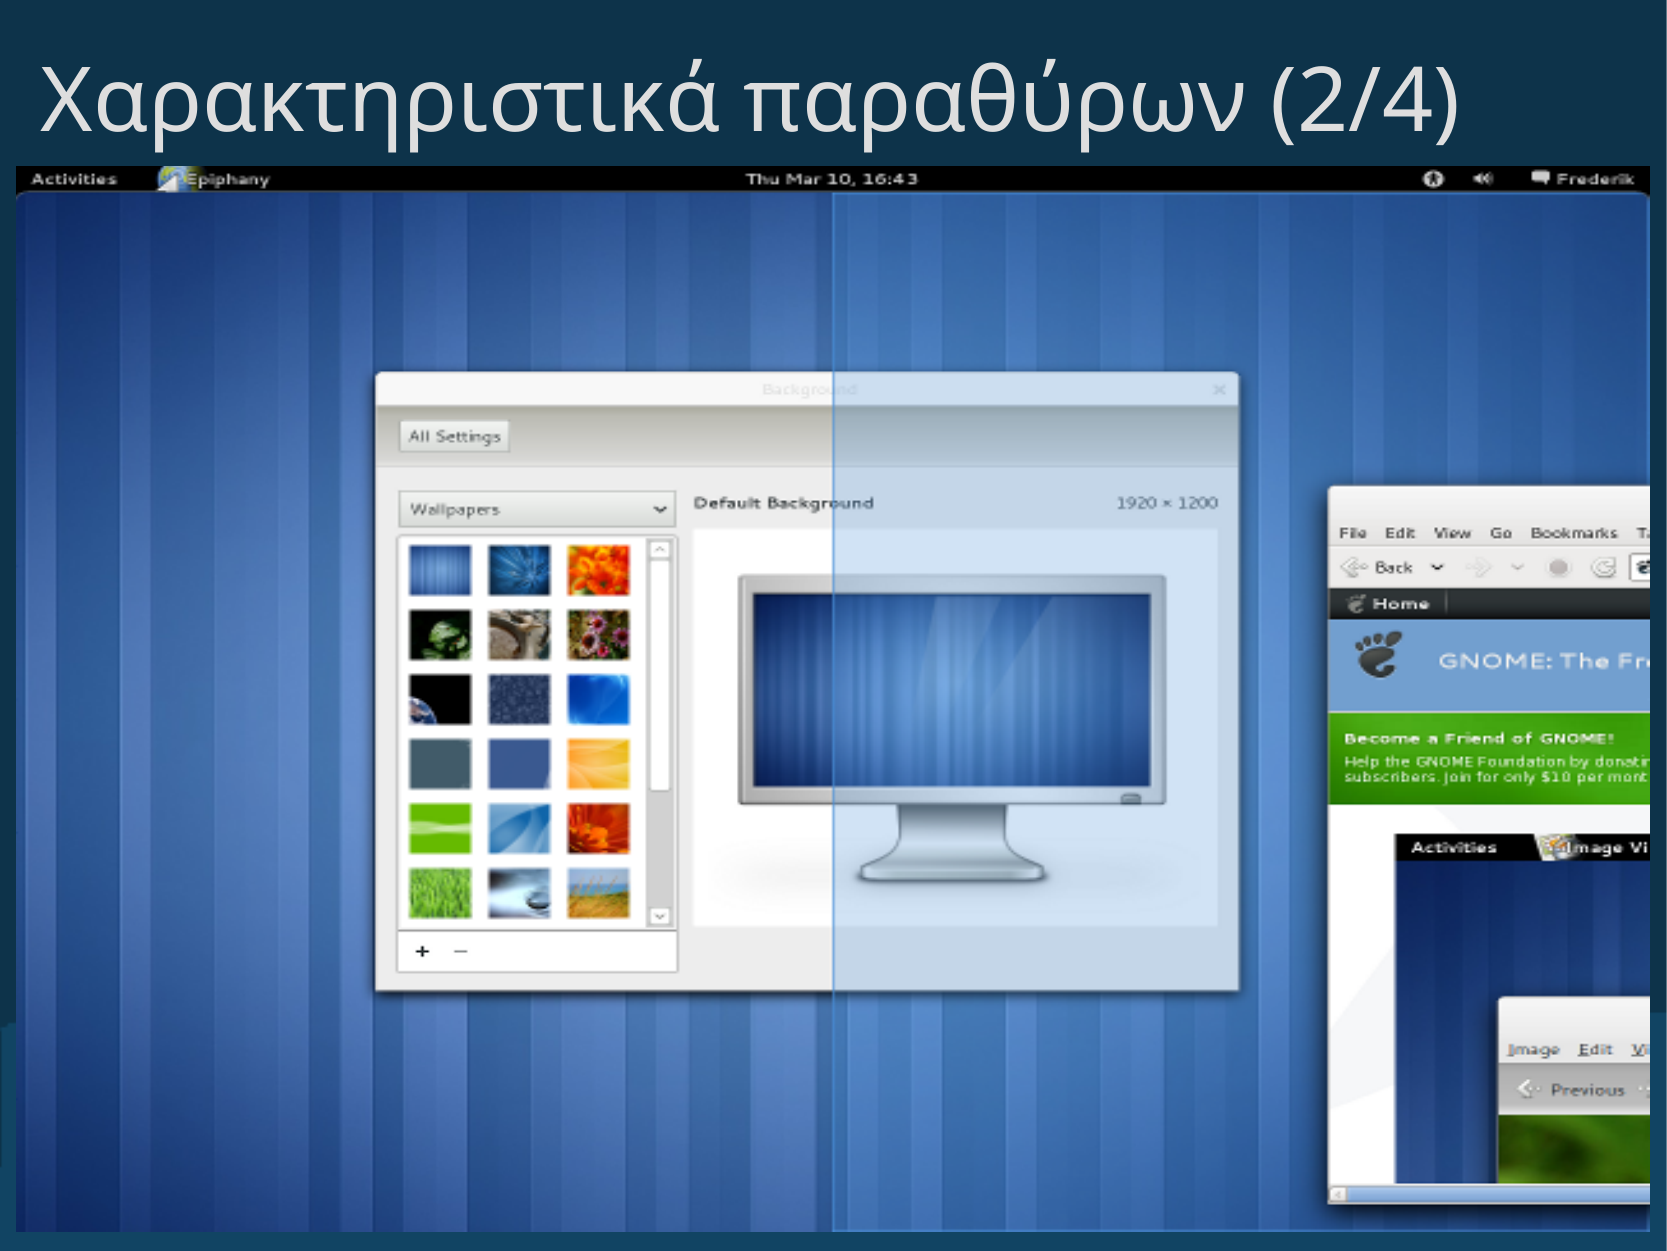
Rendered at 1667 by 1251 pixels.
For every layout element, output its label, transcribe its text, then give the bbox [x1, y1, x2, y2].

picture [0, 0, 1667, 1251]
title Χαρακτηριστικά παραθύρων (2/4) [40, 50, 1627, 166]
